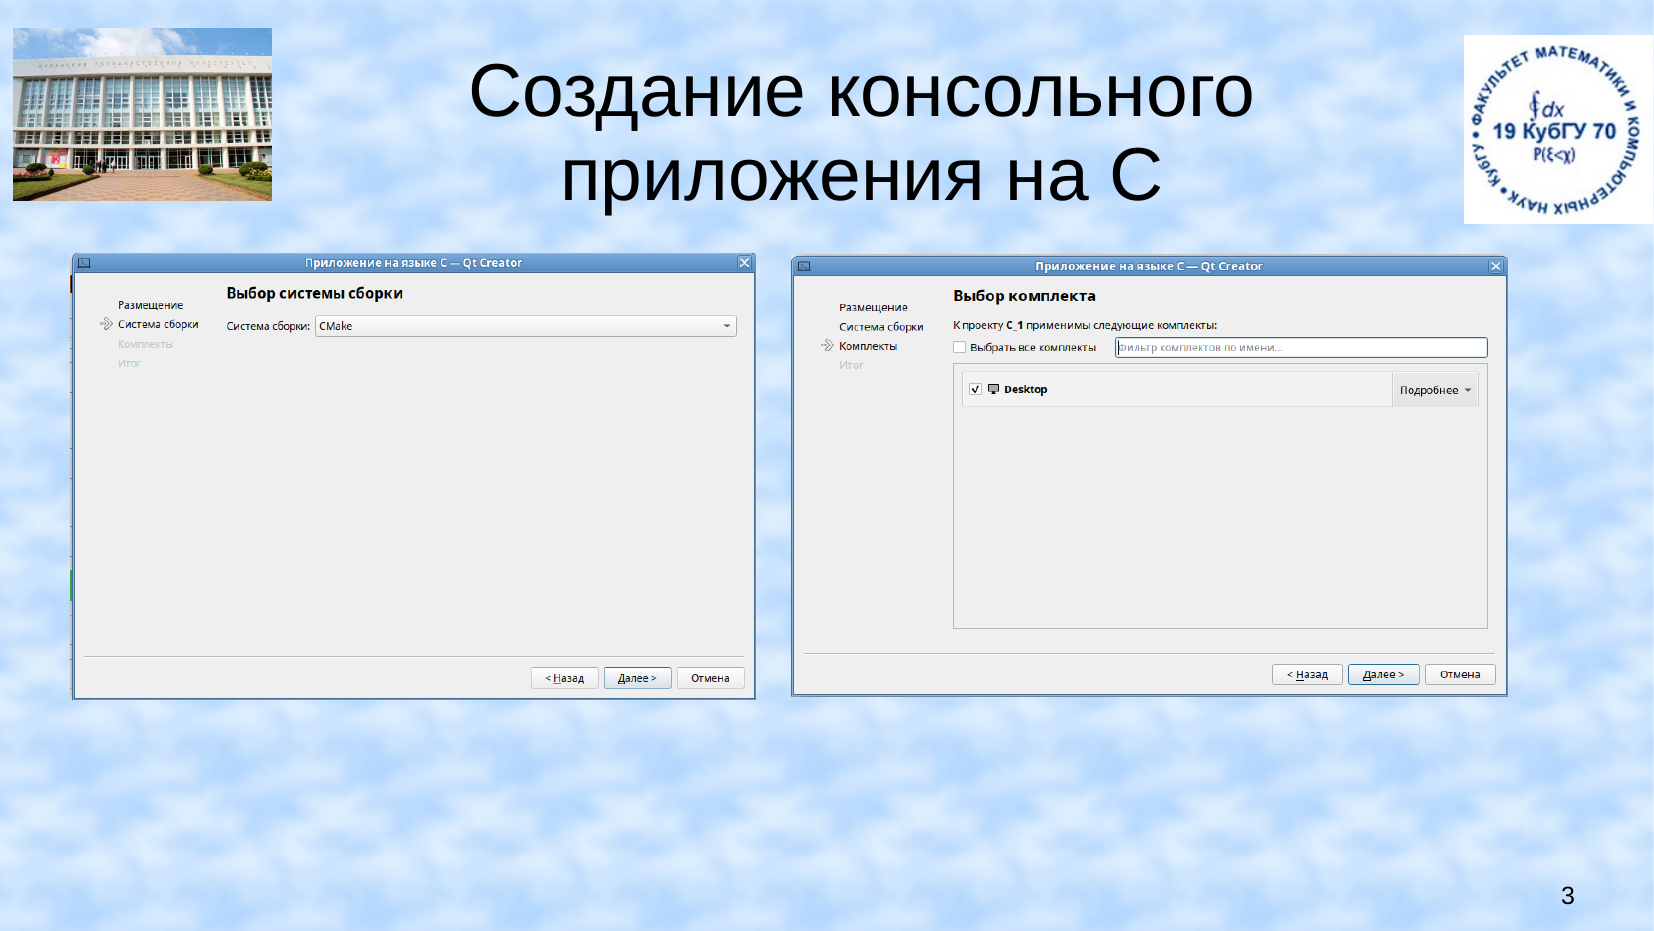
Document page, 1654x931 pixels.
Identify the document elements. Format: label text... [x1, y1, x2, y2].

picture [0, 0, 1654, 931]
title Создание консольного приложения на С [271, 11, 1453, 202]
picture [791, 254, 1508, 697]
subtitle [70, 202, 1560, 928]
text_box <номер> [1552, 874, 1654, 922]
